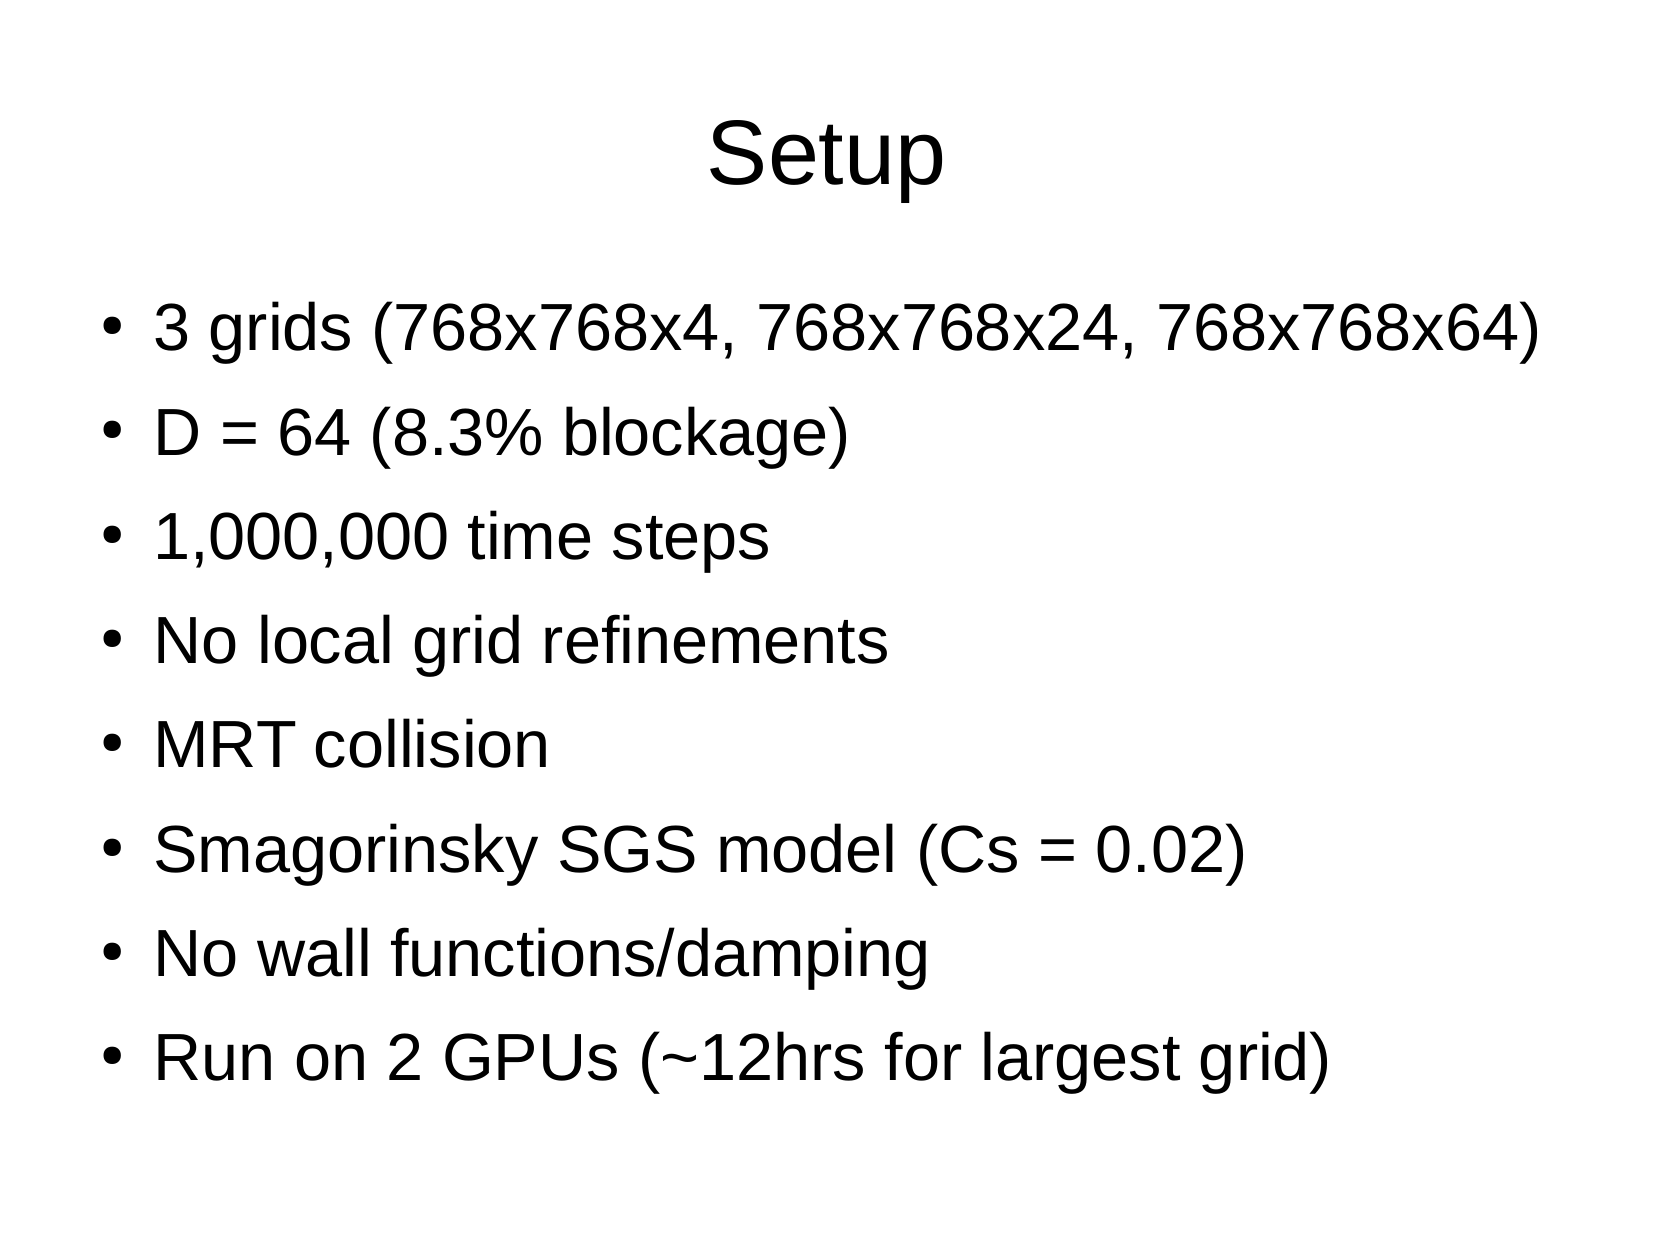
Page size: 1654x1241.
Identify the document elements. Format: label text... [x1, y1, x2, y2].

title Setup [82, 49, 1571, 257]
list 3 grids (768x768x4, 768x768x24, 768x768x64) D = 64 (8.3% blockage) 1,000,000 time steps No local grid refinements MRT collision Smagorinsky SGS model (Cs = 0.02) No wall functions/damping Run on 2 GPUs (~12hrs for largest grid) [82, 290, 1571, 1109]
